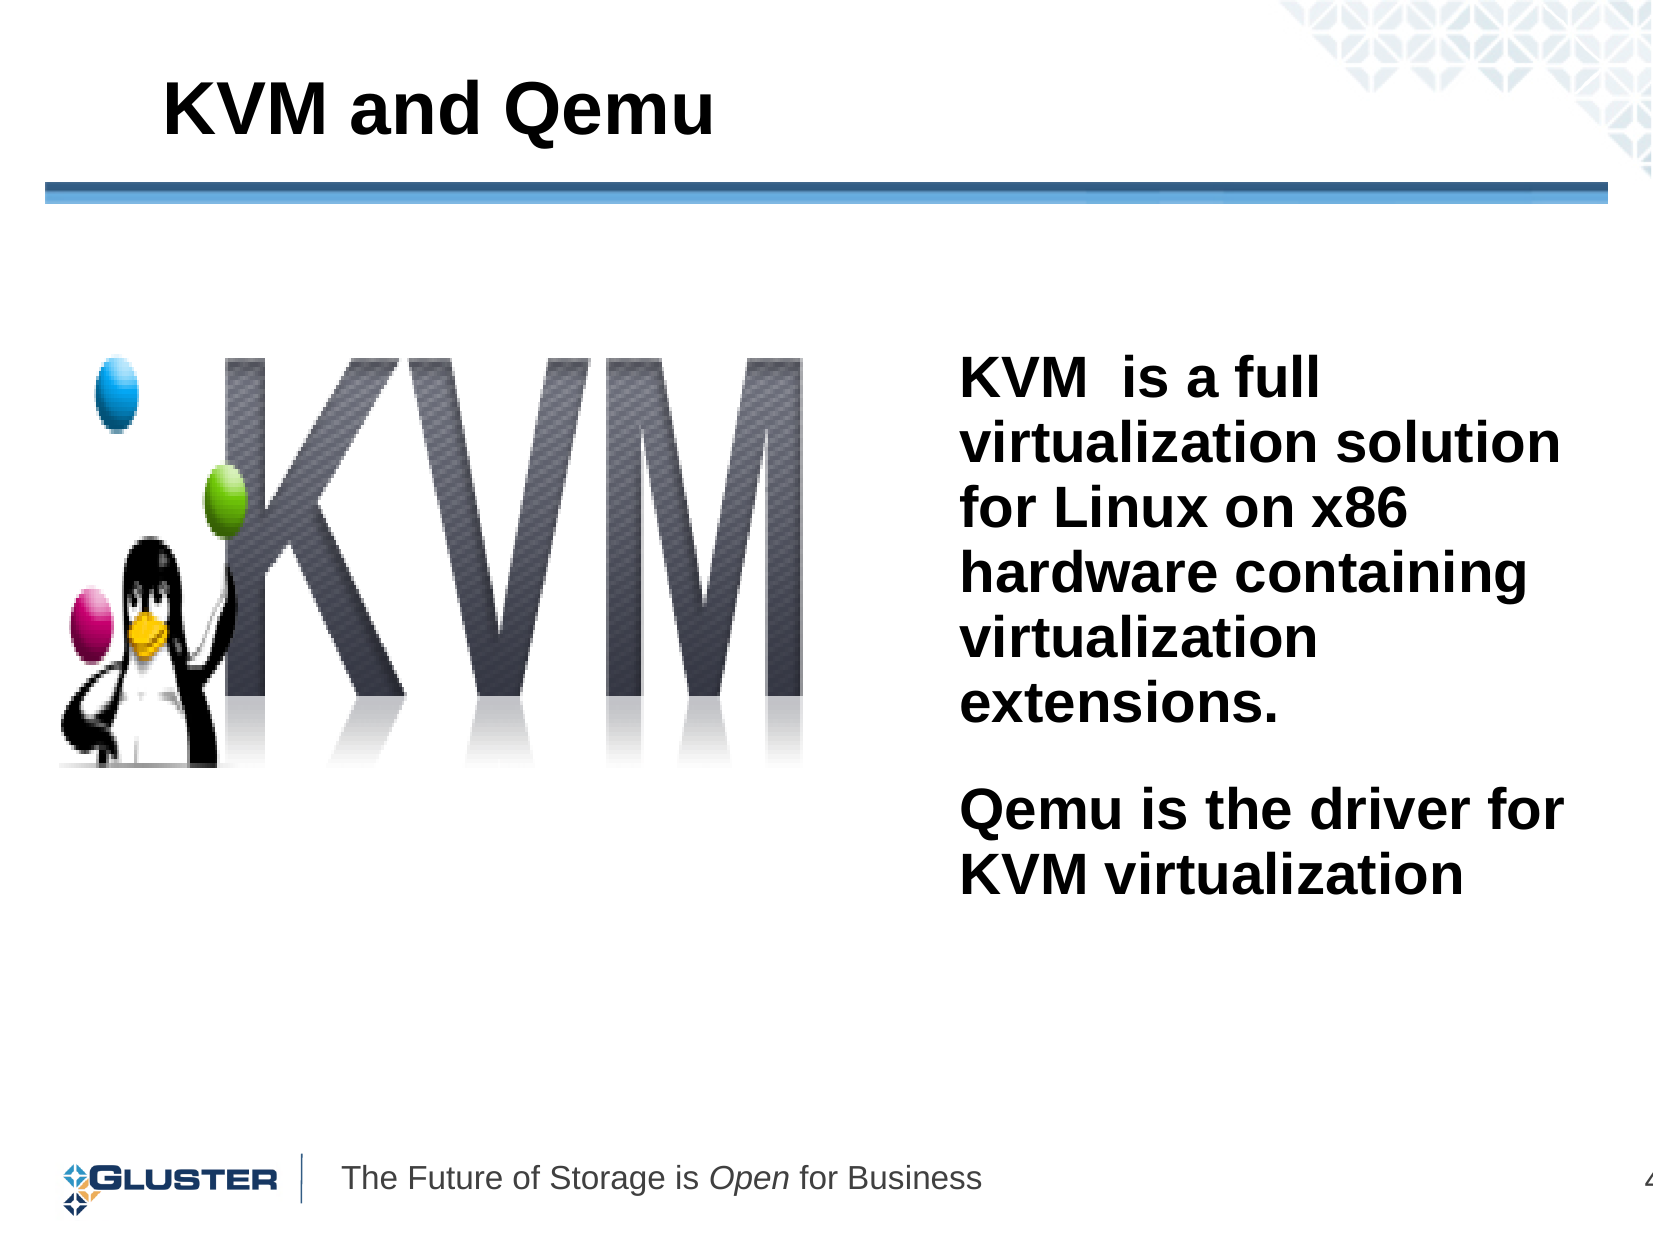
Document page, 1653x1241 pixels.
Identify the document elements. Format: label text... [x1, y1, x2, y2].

picture [59, 354, 816, 768]
picture [45, 0, 1652, 204]
text_box KVM is a full virtualization solution for Linux on x86 hardware containing virtualization extensions. Qemu is the driver for KVM virtualization [944, 295, 1625, 945]
picture [38, 1145, 292, 1237]
text_box KVM and Qemu [147, 59, 1418, 158]
